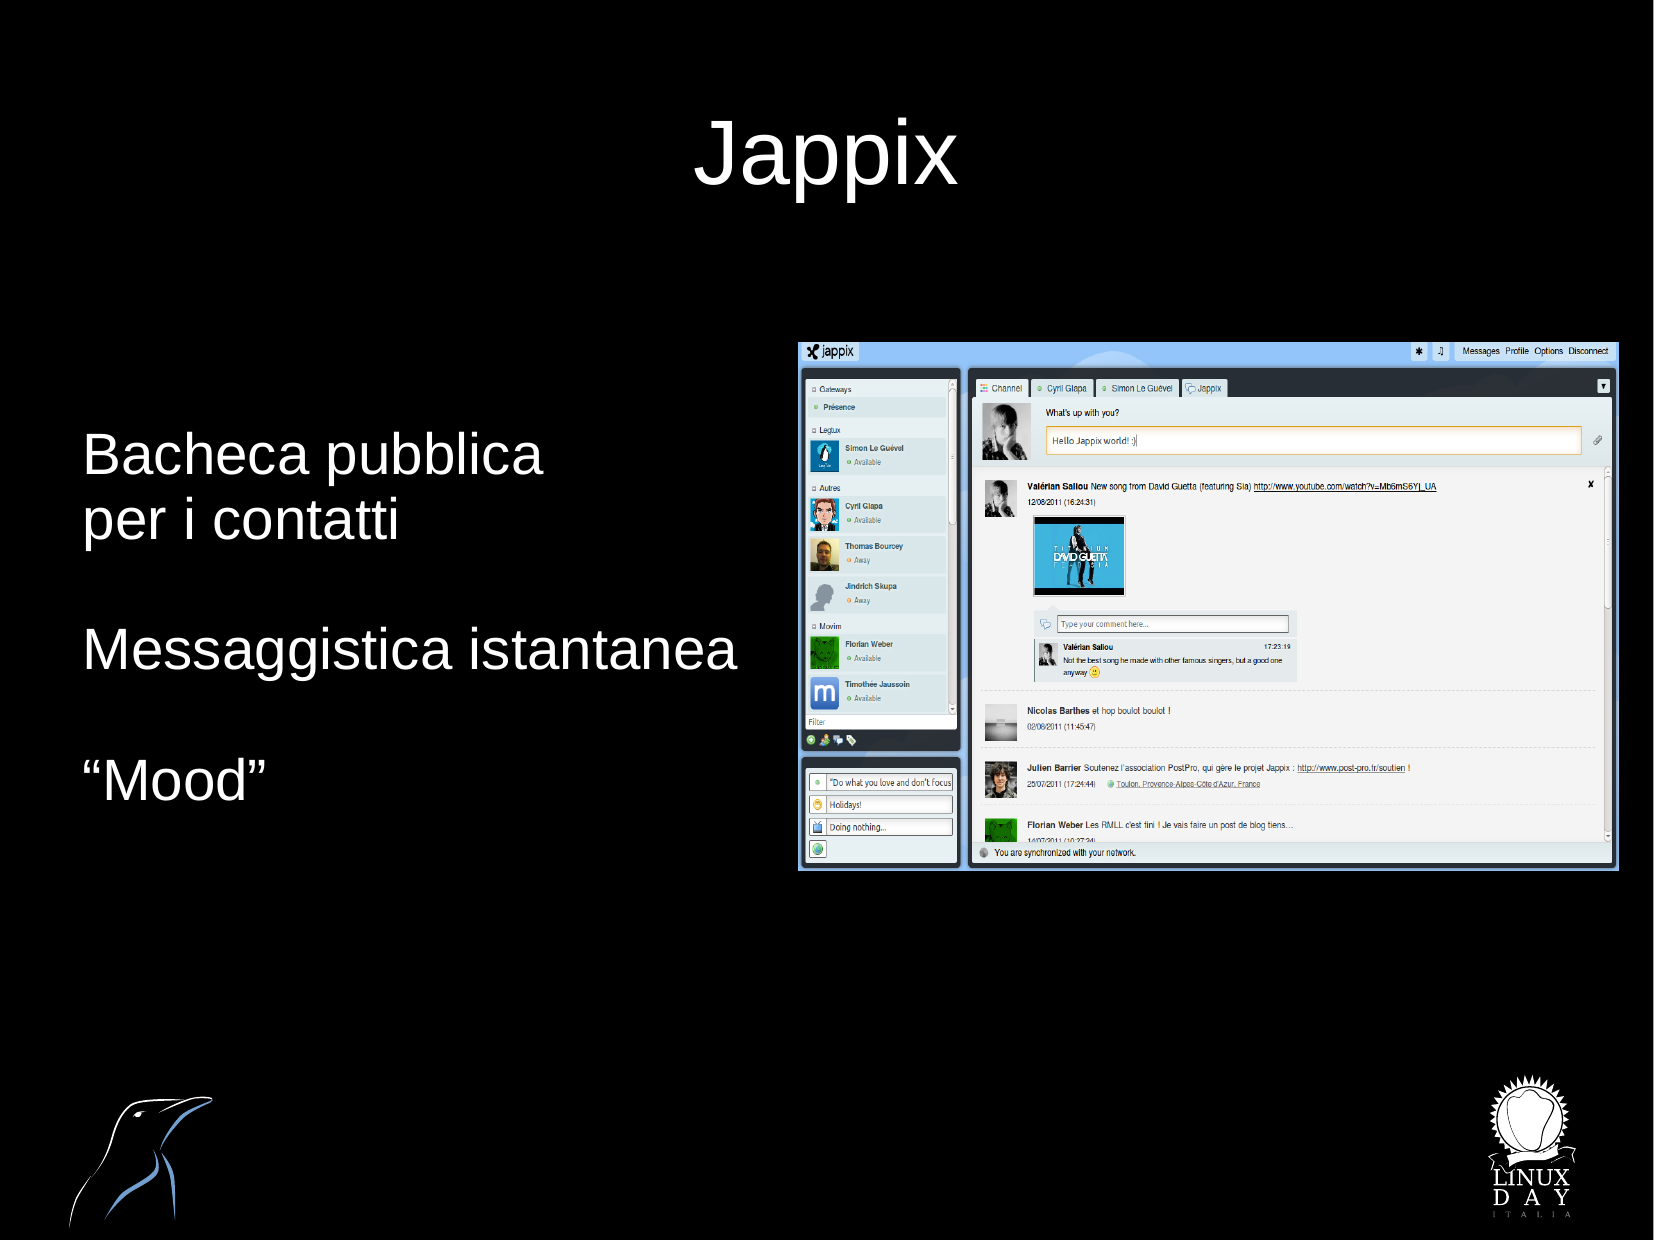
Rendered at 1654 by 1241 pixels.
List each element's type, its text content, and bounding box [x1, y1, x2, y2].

picture [798, 342, 1619, 871]
subtitle Bacheca pubblica per i contatti Messaggistica istantanea “Mood” [82, 289, 1571, 1010]
title Jappix [82, 49, 1571, 257]
